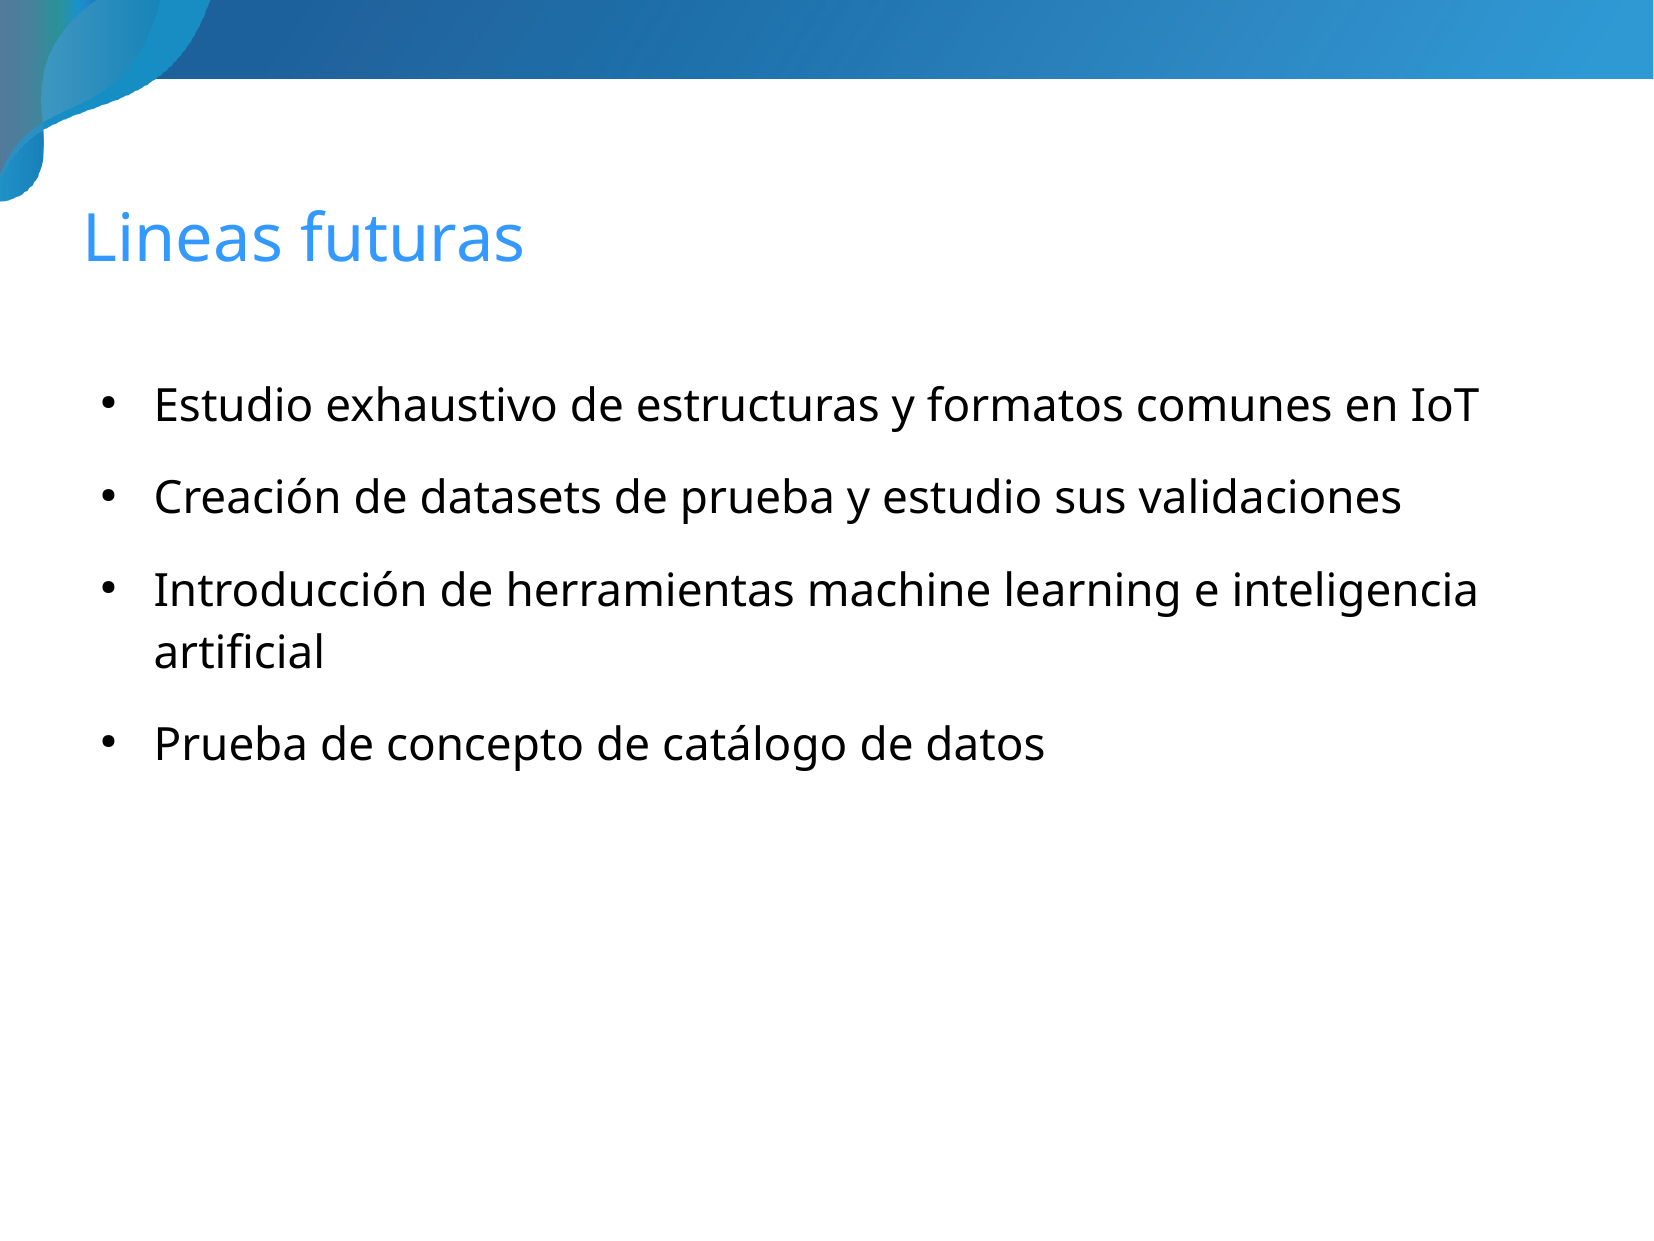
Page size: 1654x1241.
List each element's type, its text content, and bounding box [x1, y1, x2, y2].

list Estudio exhaustivo de estructuras y formatos comunes en IoT Creación de datasets de prueba y estudio sus validaciones Introducción de herramientas machine learning e inteligencia artificial Prueba de concepto de catálogo de datos [82, 372, 1571, 808]
title Lineas futuras [82, 132, 1571, 340]
picture [0, 0, 1654, 1241]
